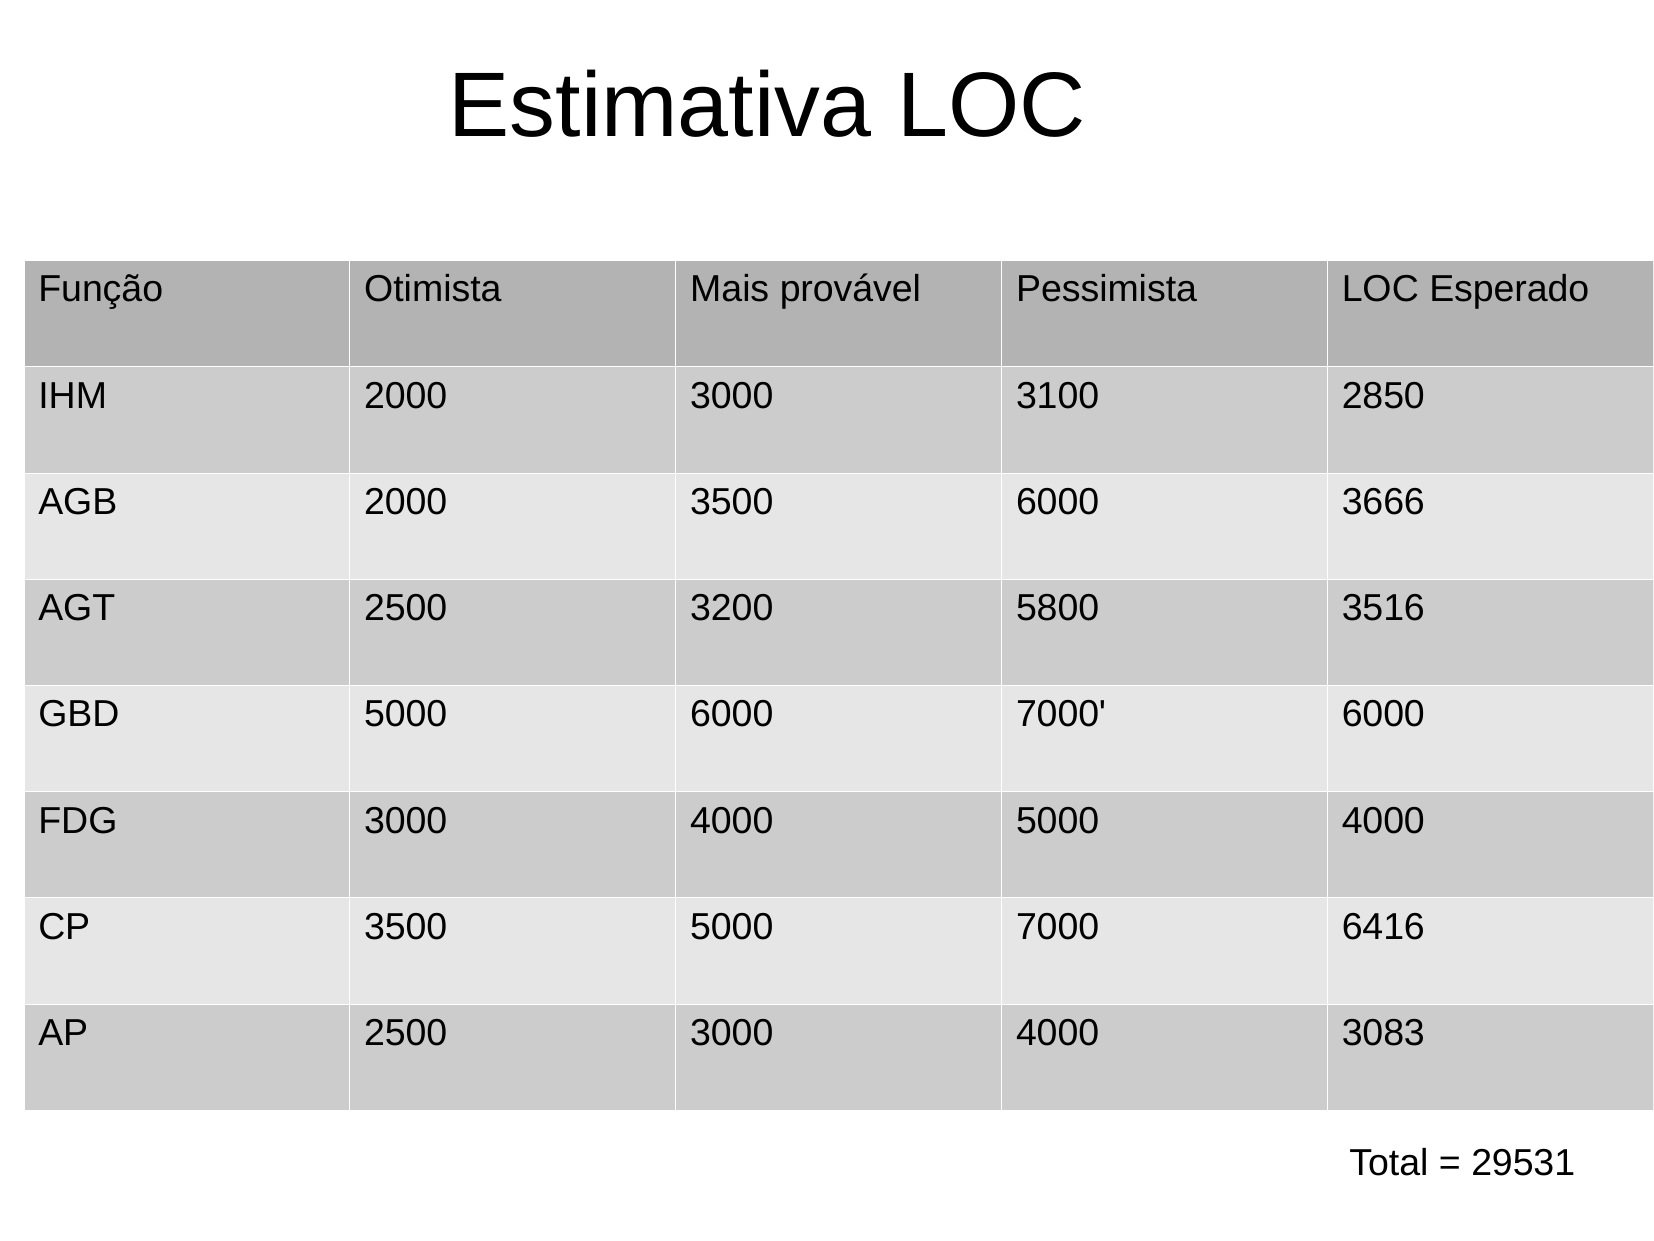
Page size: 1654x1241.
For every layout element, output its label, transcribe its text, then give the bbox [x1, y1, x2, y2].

table_header Função [25, 261, 349, 366]
table_cell 3200 [676, 580, 1001, 685]
table_cell 4000 [676, 792, 1001, 897]
table_cell IHM [25, 367, 349, 473]
table_cell 3666 [1328, 474, 1653, 579]
table_cell 3000 [350, 792, 675, 897]
table_cell 7000' [1002, 686, 1327, 791]
table_cell 3100 [1002, 367, 1327, 473]
table_cell 5000 [676, 898, 1001, 1004]
table_cell AGB [25, 474, 349, 579]
table_cell 5800 [1002, 580, 1327, 685]
table_cell 7000 [1002, 898, 1327, 1004]
table_cell AP [25, 1005, 349, 1110]
table_cell 2500 [350, 580, 675, 685]
table_header Pessimista [1002, 261, 1327, 366]
table_cell 2500 [350, 1005, 675, 1110]
table_cell 6000 [676, 686, 1001, 791]
table_cell 5000 [1002, 792, 1327, 897]
table_cell 3000 [676, 367, 1001, 473]
table_cell 6416 [1328, 898, 1653, 1004]
table_header LOC Esperado [1328, 261, 1653, 366]
table_cell 3500 [676, 474, 1001, 579]
table_cell 3083 [1328, 1005, 1653, 1110]
table_cell FDG [25, 792, 349, 897]
table_header Otimista [350, 261, 675, 366]
table_cell 3500 [350, 898, 675, 1004]
table_cell 3000 [676, 1005, 1001, 1110]
table_cell GBD [25, 686, 349, 791]
table_cell 6000 [1002, 474, 1327, 579]
table_cell 4000 [1002, 1005, 1327, 1110]
table_cell 6000 [1328, 686, 1653, 791]
table_cell AGT [25, 580, 349, 685]
table_cell 5000 [350, 686, 675, 791]
table_cell 2850 [1328, 367, 1653, 473]
table_cell 3516 [1328, 580, 1653, 685]
table_header Mais provável [676, 261, 1001, 366]
title Estimativa LOC [23, 52, 1512, 260]
table_cell 2000 [350, 474, 675, 579]
table_cell 2000 [350, 367, 675, 473]
table_cell 4000 [1328, 792, 1653, 897]
text_box Total = 29531 [1334, 1133, 1622, 1191]
table_cell CP [25, 898, 349, 1004]
